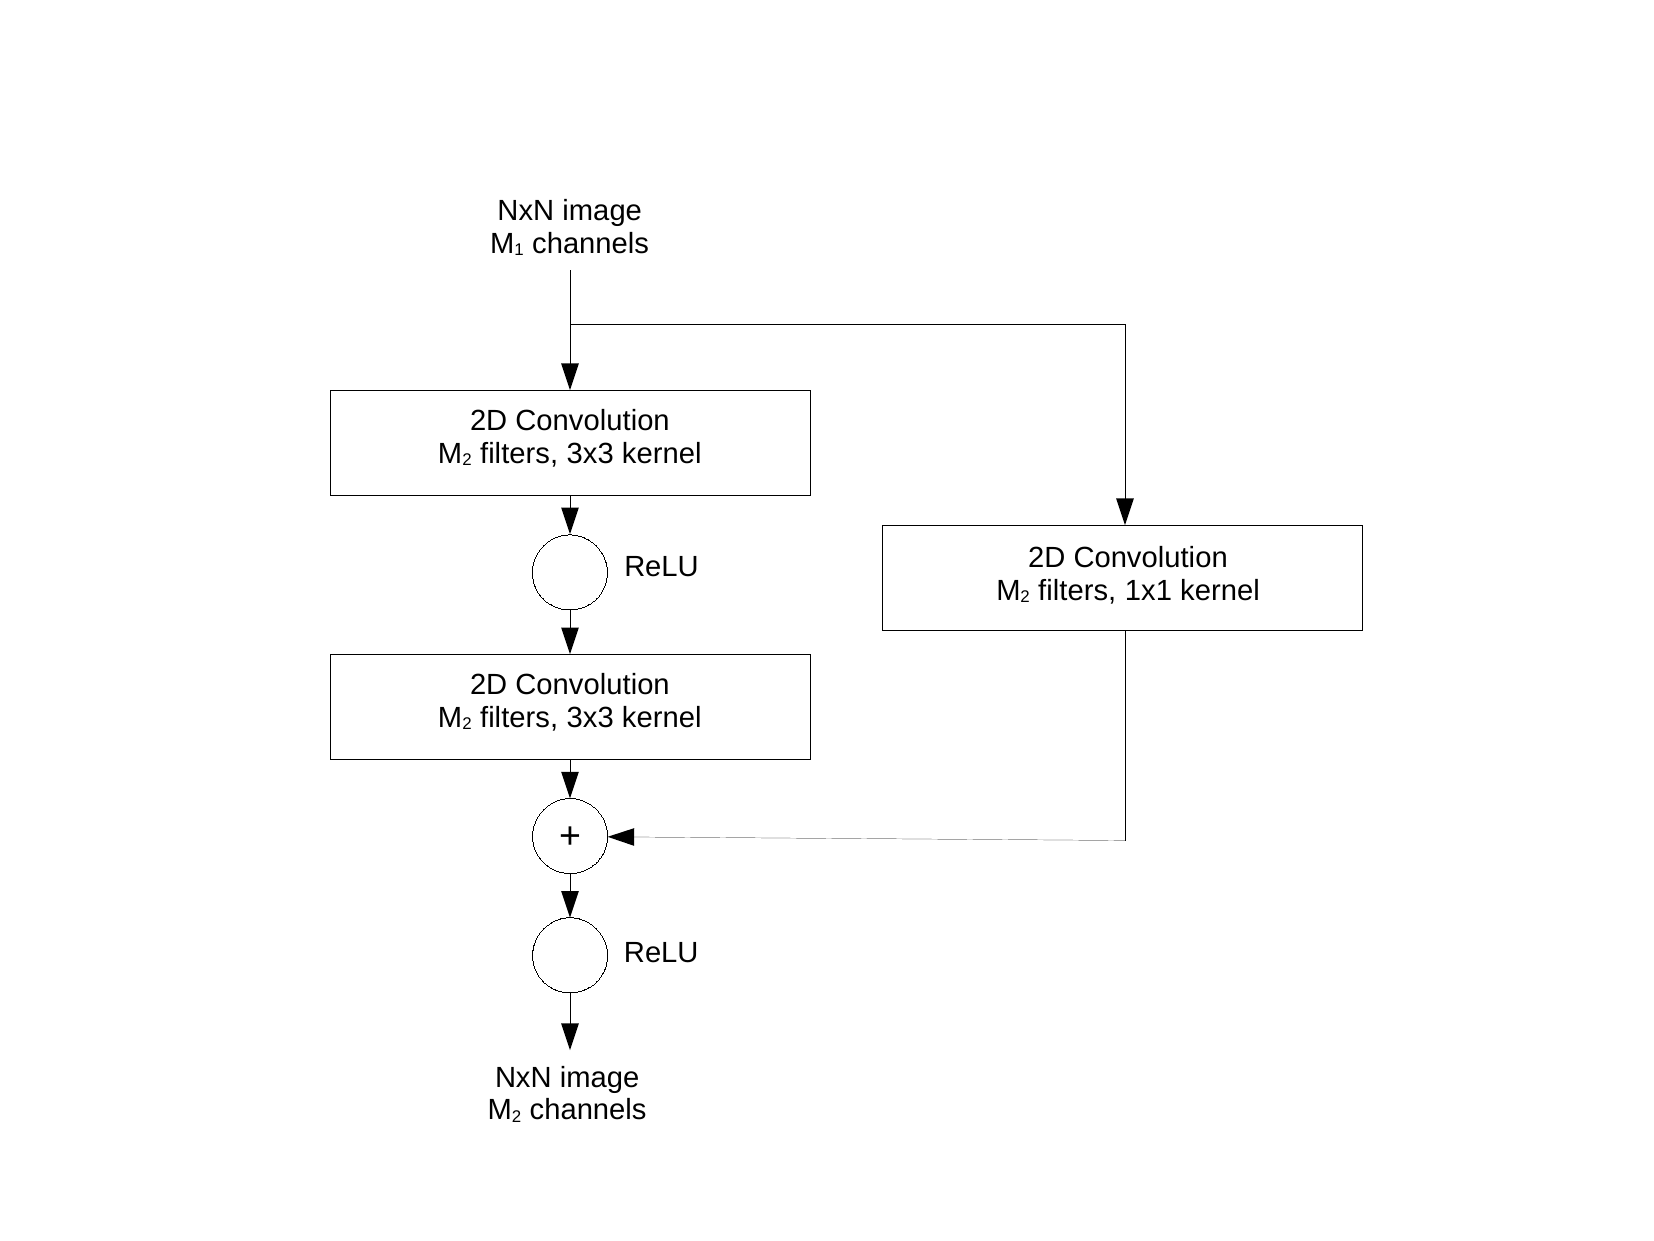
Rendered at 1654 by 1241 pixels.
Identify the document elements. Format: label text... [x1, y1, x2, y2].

text_box 2D Convolution M2 filters, 3x3 kernel [330, 660, 811, 751]
text_box NxN image M1 channels [470, 186, 669, 276]
text_box NxN image M2 channels [468, 1053, 667, 1143]
text_box 2D Convolution M2 filters, 3x3 kernel [330, 396, 811, 486]
text_box 2D Convolution M2 filters, 1x1 kernel [888, 534, 1369, 624]
text_box ReLU [609, 928, 715, 976]
text_box ReLU [609, 542, 715, 591]
text_box + [532, 798, 608, 874]
